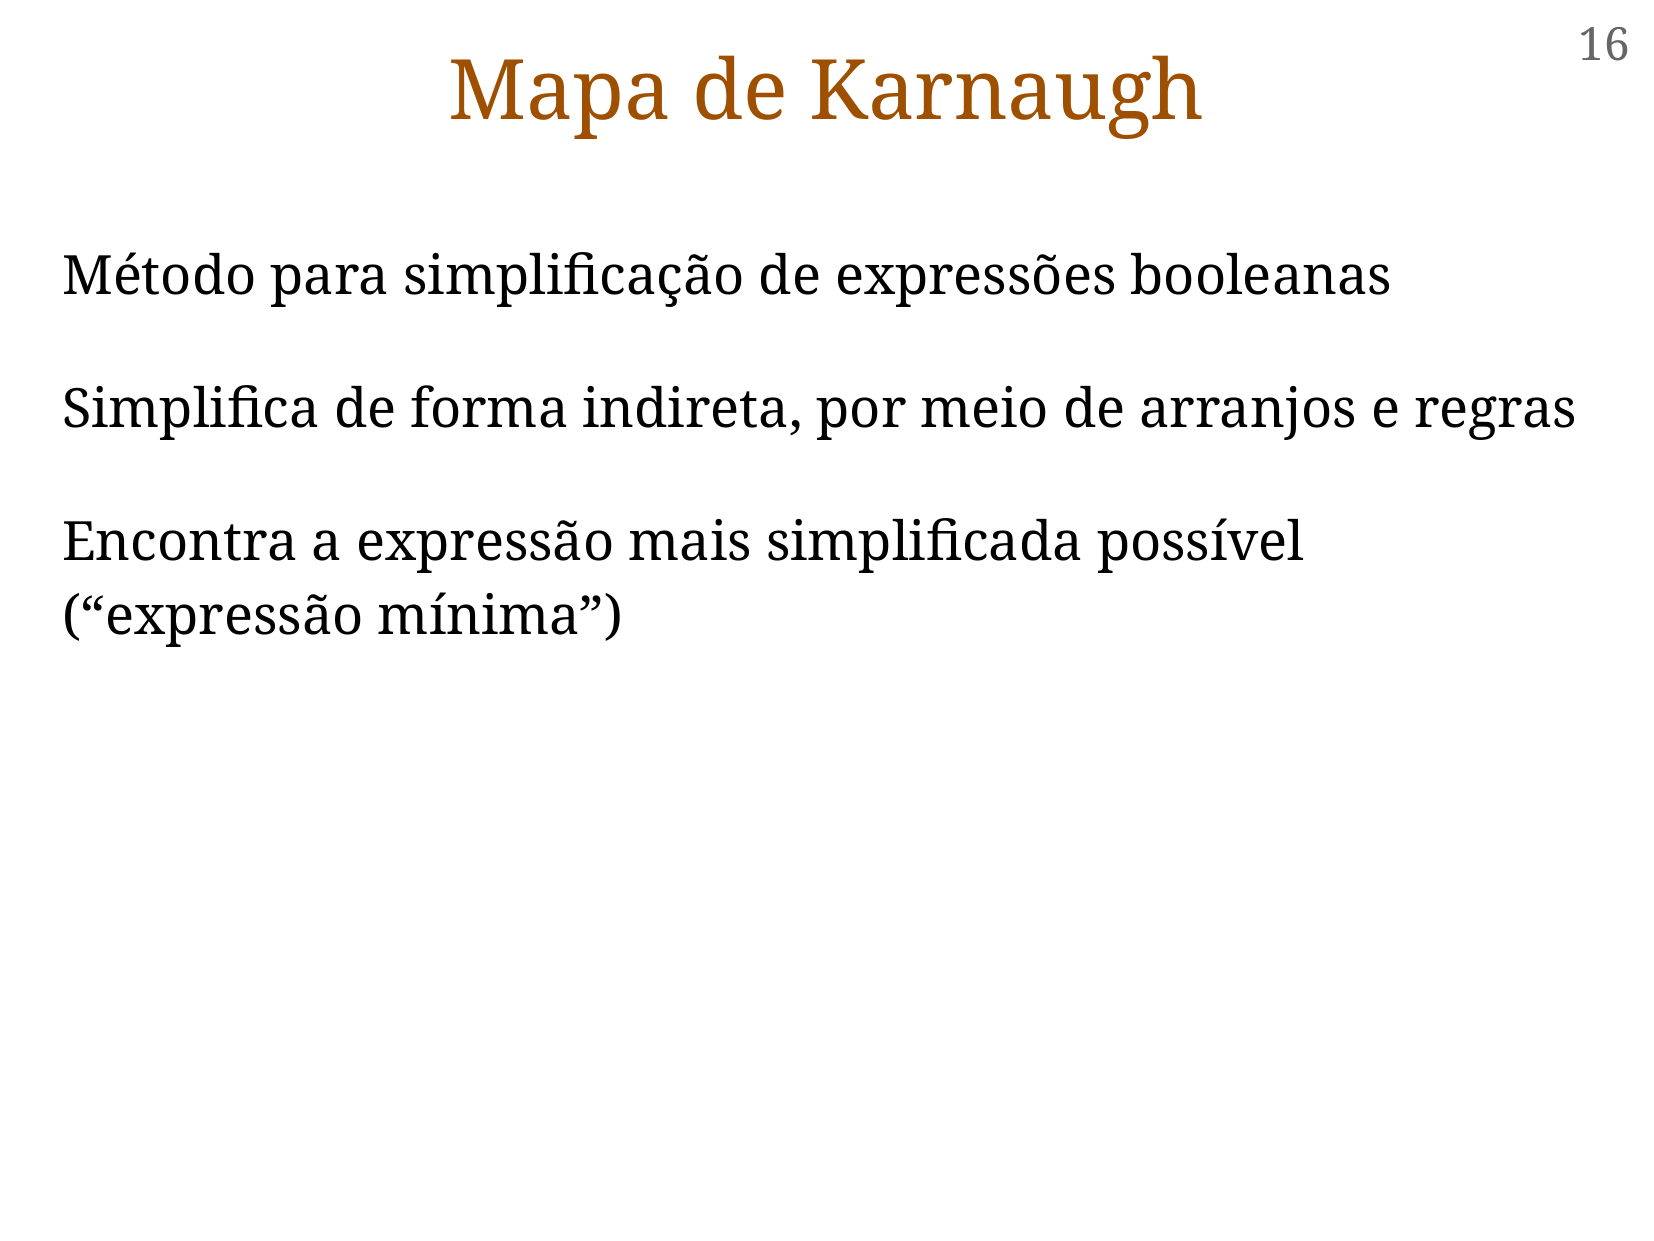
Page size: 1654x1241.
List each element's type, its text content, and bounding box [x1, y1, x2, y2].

list Método para simplificação de expressões booleanas Simplifica de forma indireta, por meio de arranjos e regras Encontra a expressão mais simplificada possível (“expressão mínima”) [59, 236, 1595, 1211]
title Mapa de Karnaugh [59, 29, 1595, 148]
